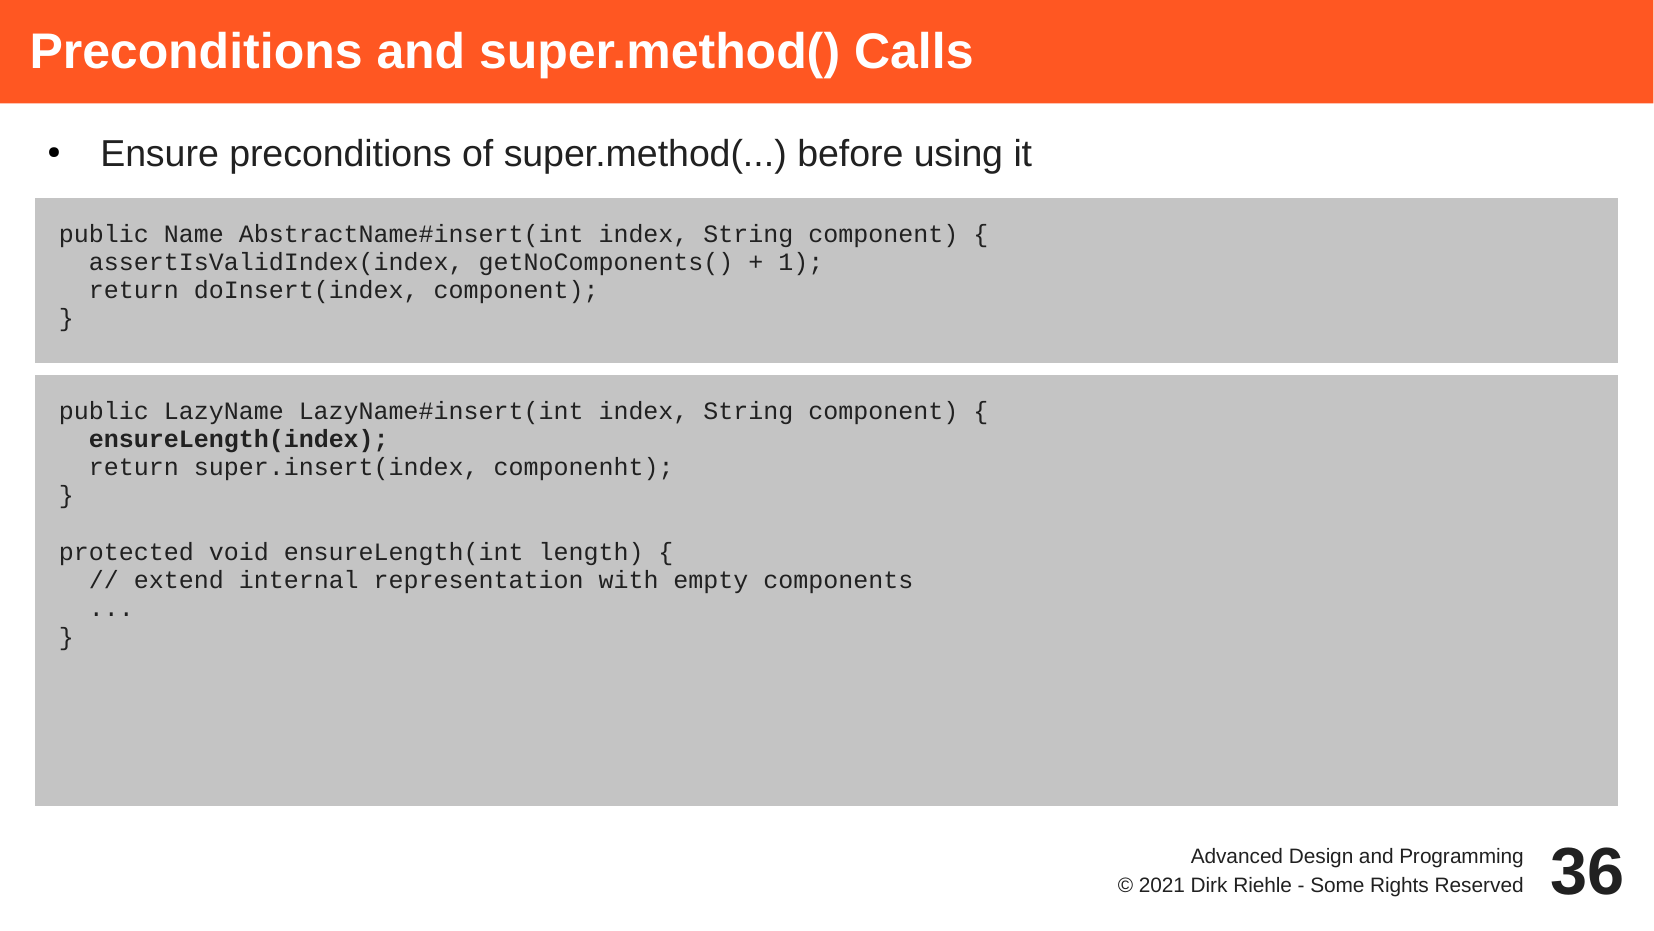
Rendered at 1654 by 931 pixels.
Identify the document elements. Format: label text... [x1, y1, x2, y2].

list public Name AbstractName#insert(int index, String component) { assertIsValidIndex(index, getNoComponents() + 1); return doInsert(index, component); } [29, 191, 1625, 363]
list Ensure preconditions of super.method(...) before using it [29, 132, 1625, 186]
list public LazyName LazyName#insert(int index, String component) { ensureLength(index); return super.insert(index, componenht); } protected void ensureLength(int length) { // extend internal representation with empty components ... } [29, 369, 1625, 813]
title Preconditions and super.method() Calls [0, 0, 1654, 104]
